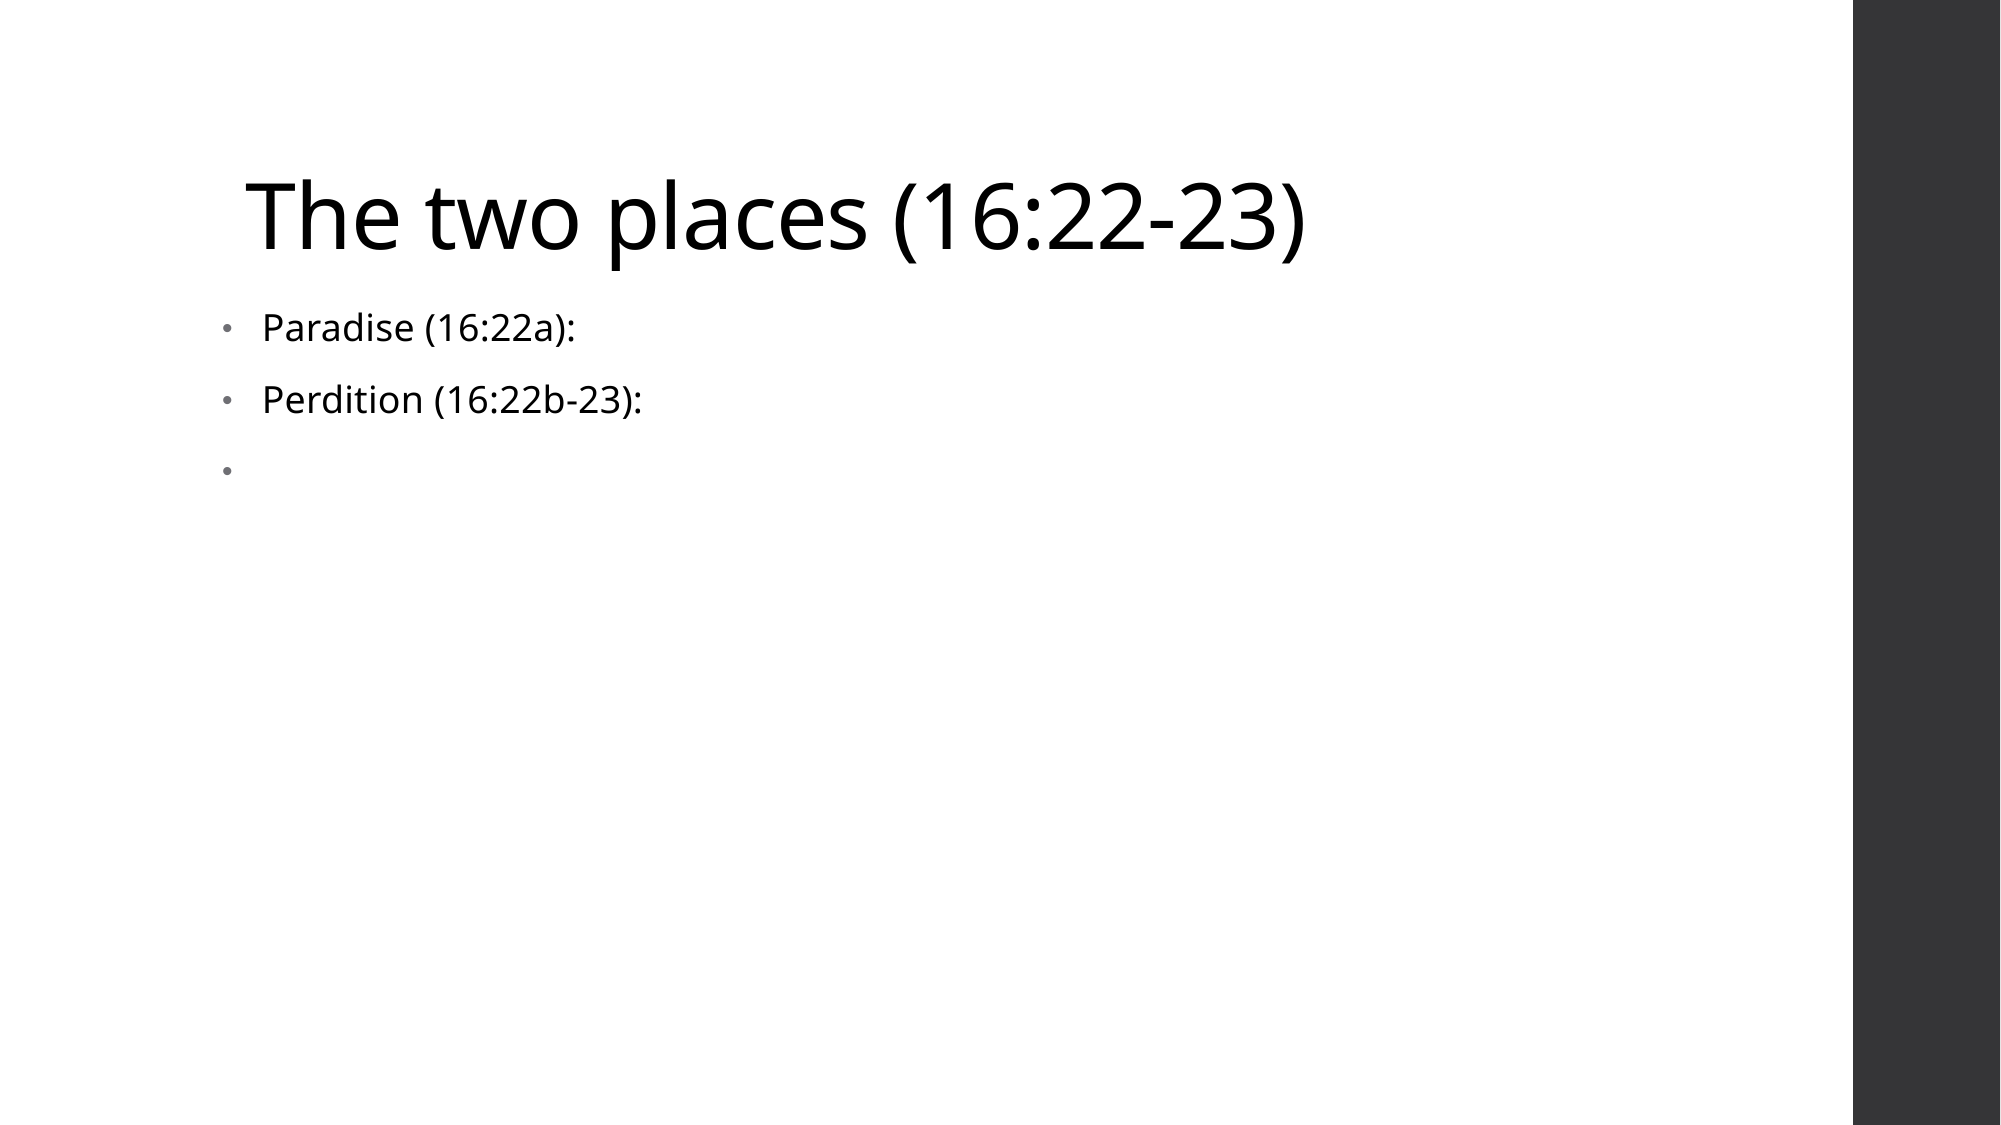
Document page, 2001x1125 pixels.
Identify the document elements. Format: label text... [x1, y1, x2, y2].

title The two places (16:22-23) [206, 60, 1797, 278]
list Paradise (16:22a): Perdition (16:22b-23): [206, 299, 1617, 1014]
